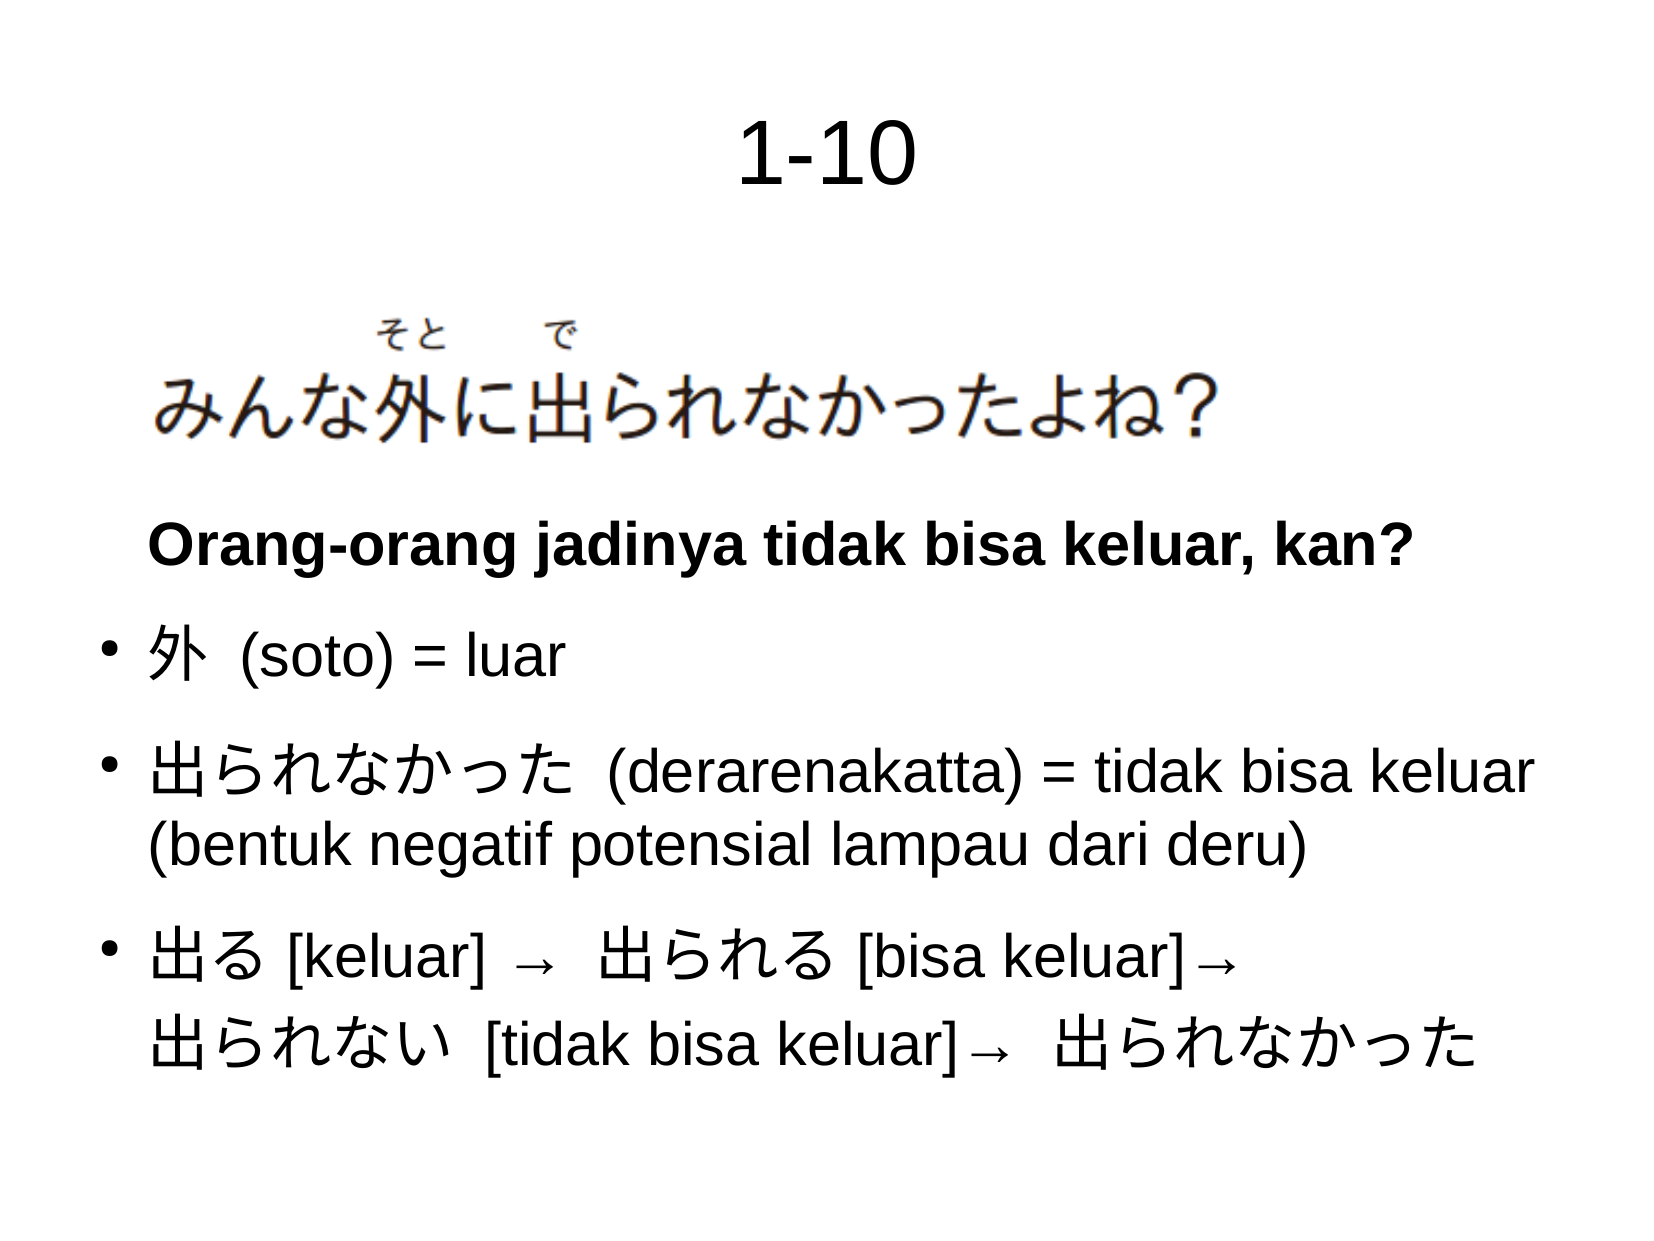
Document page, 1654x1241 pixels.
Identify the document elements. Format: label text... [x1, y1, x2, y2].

list Orang-orang jadinya tidak bisa keluar, kan? 外 (soto) = luar 出られなかった (derarenakatta) = tidak bisa keluar (bentuk negatif potensial lampau dari deru) 出る[keluar] → 出られる[bisa keluar]→ 出られない [tidak bisa keluar]→ 出られなかった [82, 510, 1571, 1186]
picture [143, 310, 1227, 466]
title 1-10 [82, 49, 1571, 257]
